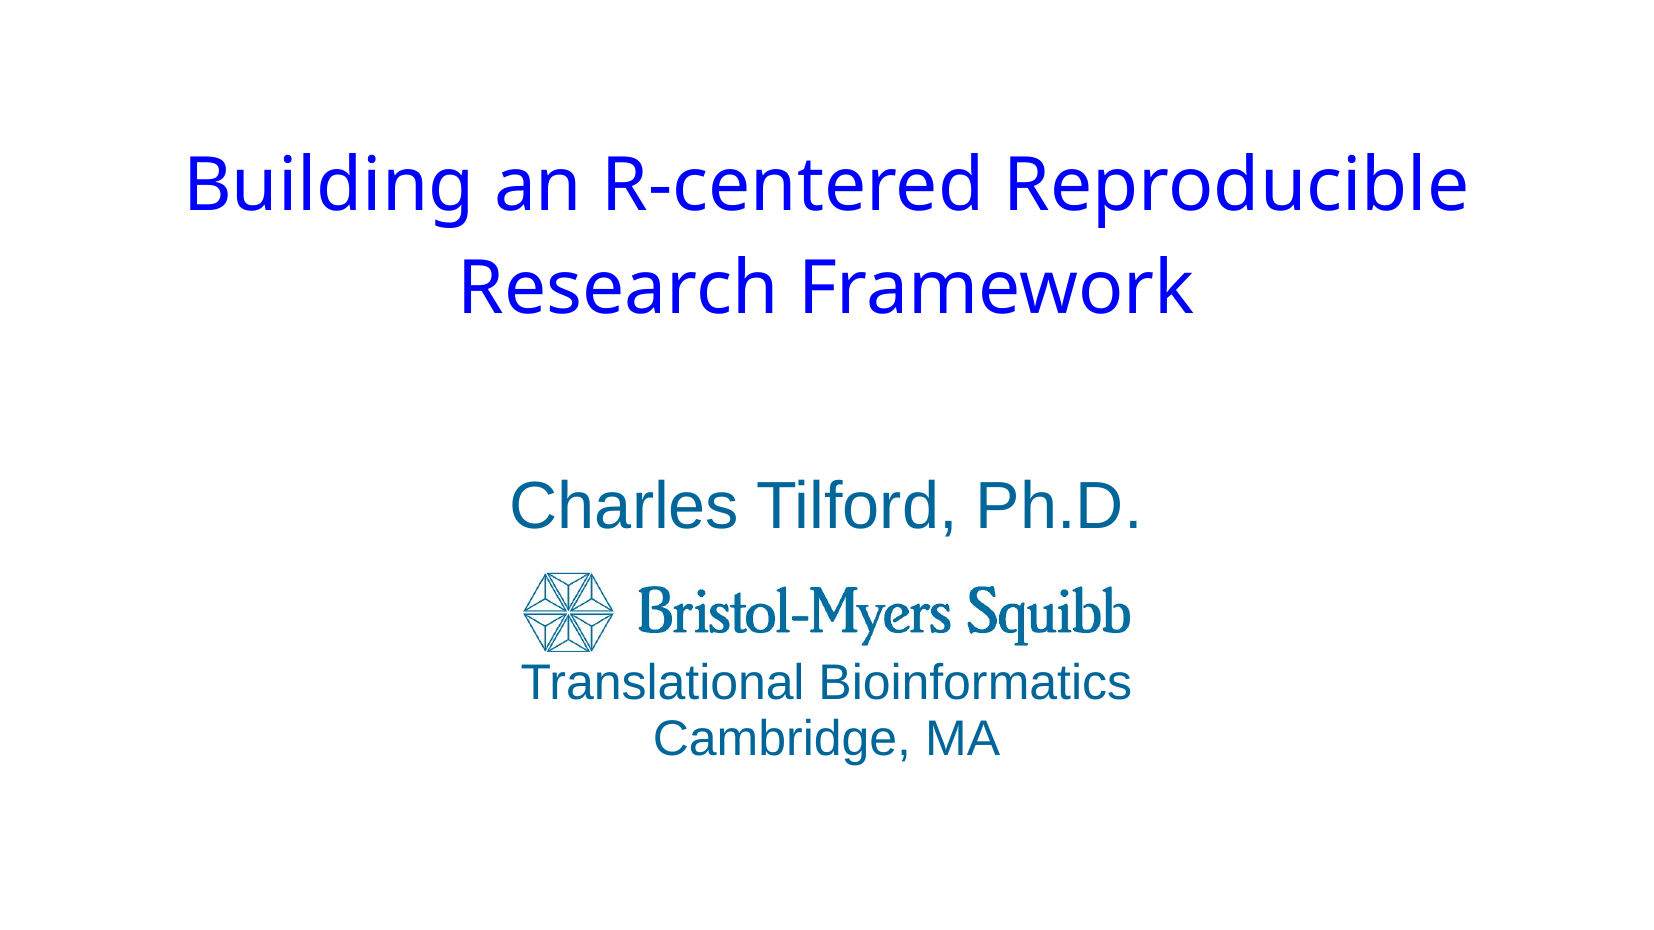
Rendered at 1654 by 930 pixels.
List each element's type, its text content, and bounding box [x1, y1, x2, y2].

title Building an R-centered Reproducible Research Framework [82, 126, 1571, 339]
subtitle Charles Tilford, Ph.D. Translational Bioinformatics Cambridge, MA [82, 433, 1571, 876]
picture [523, 570, 1130, 652]
